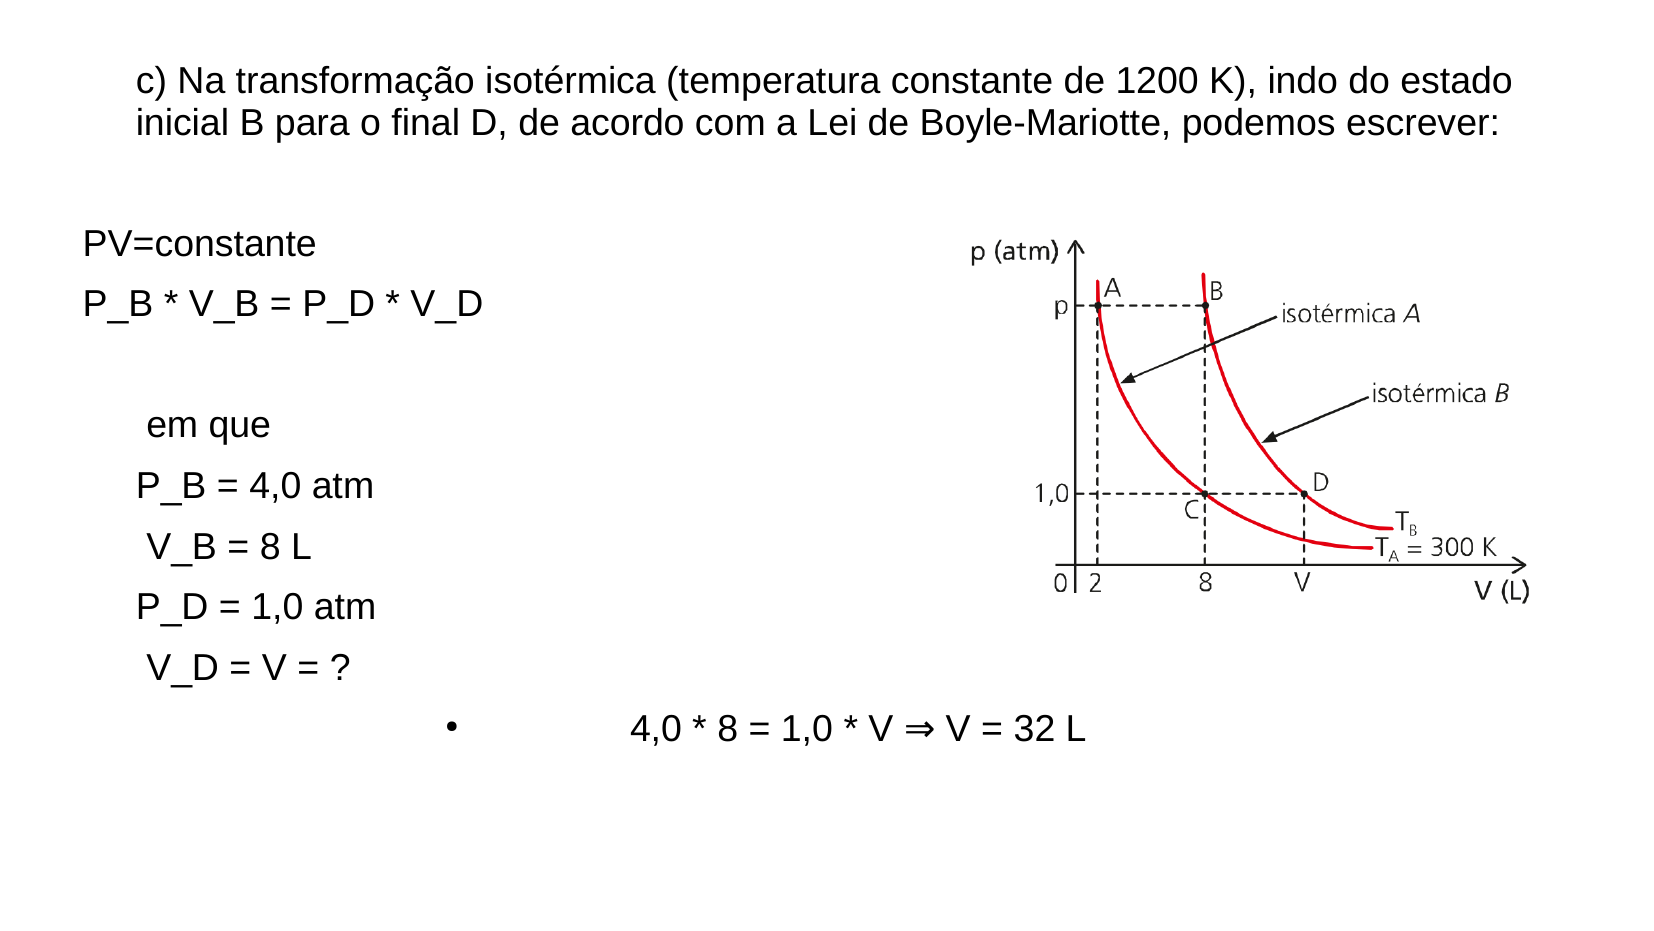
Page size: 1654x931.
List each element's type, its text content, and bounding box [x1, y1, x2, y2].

list c) Na transformação isotérmica (temperatura constante de 1200 K), indo do estado inicial B para o final D, de acordo com a Lei de Boyle-Mariotte, podemos escrever: PV=constante P_B * V_B = P_D * V_D em que P_B = 4,0 atm V_B = 8 L P_D = 1,0 atm V_D = V = ? 4,0 * 8 = 1,0 * V ⇒ V = 32 L [82, 59, 1571, 758]
picture [944, 234, 1565, 621]
